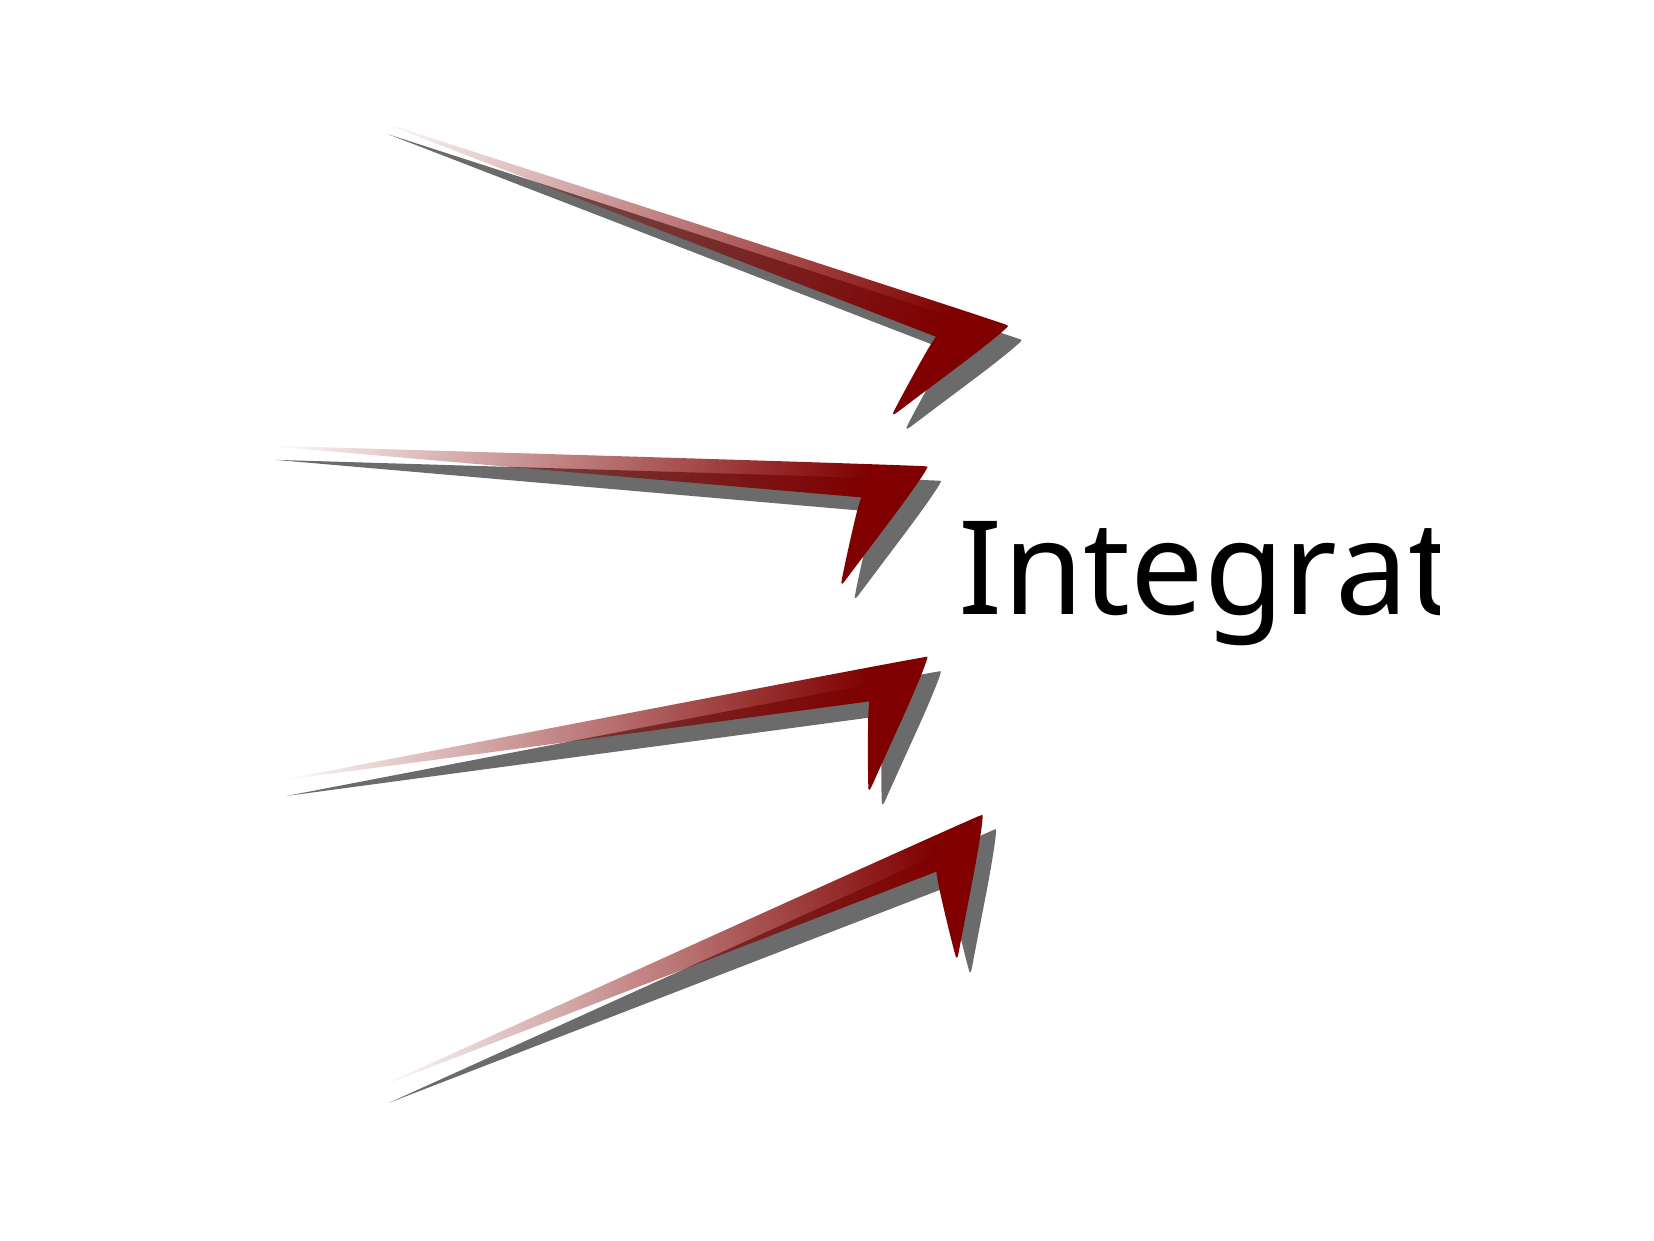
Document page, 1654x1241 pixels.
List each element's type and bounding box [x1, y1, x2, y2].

picture [255, 112, 1441, 1111]
